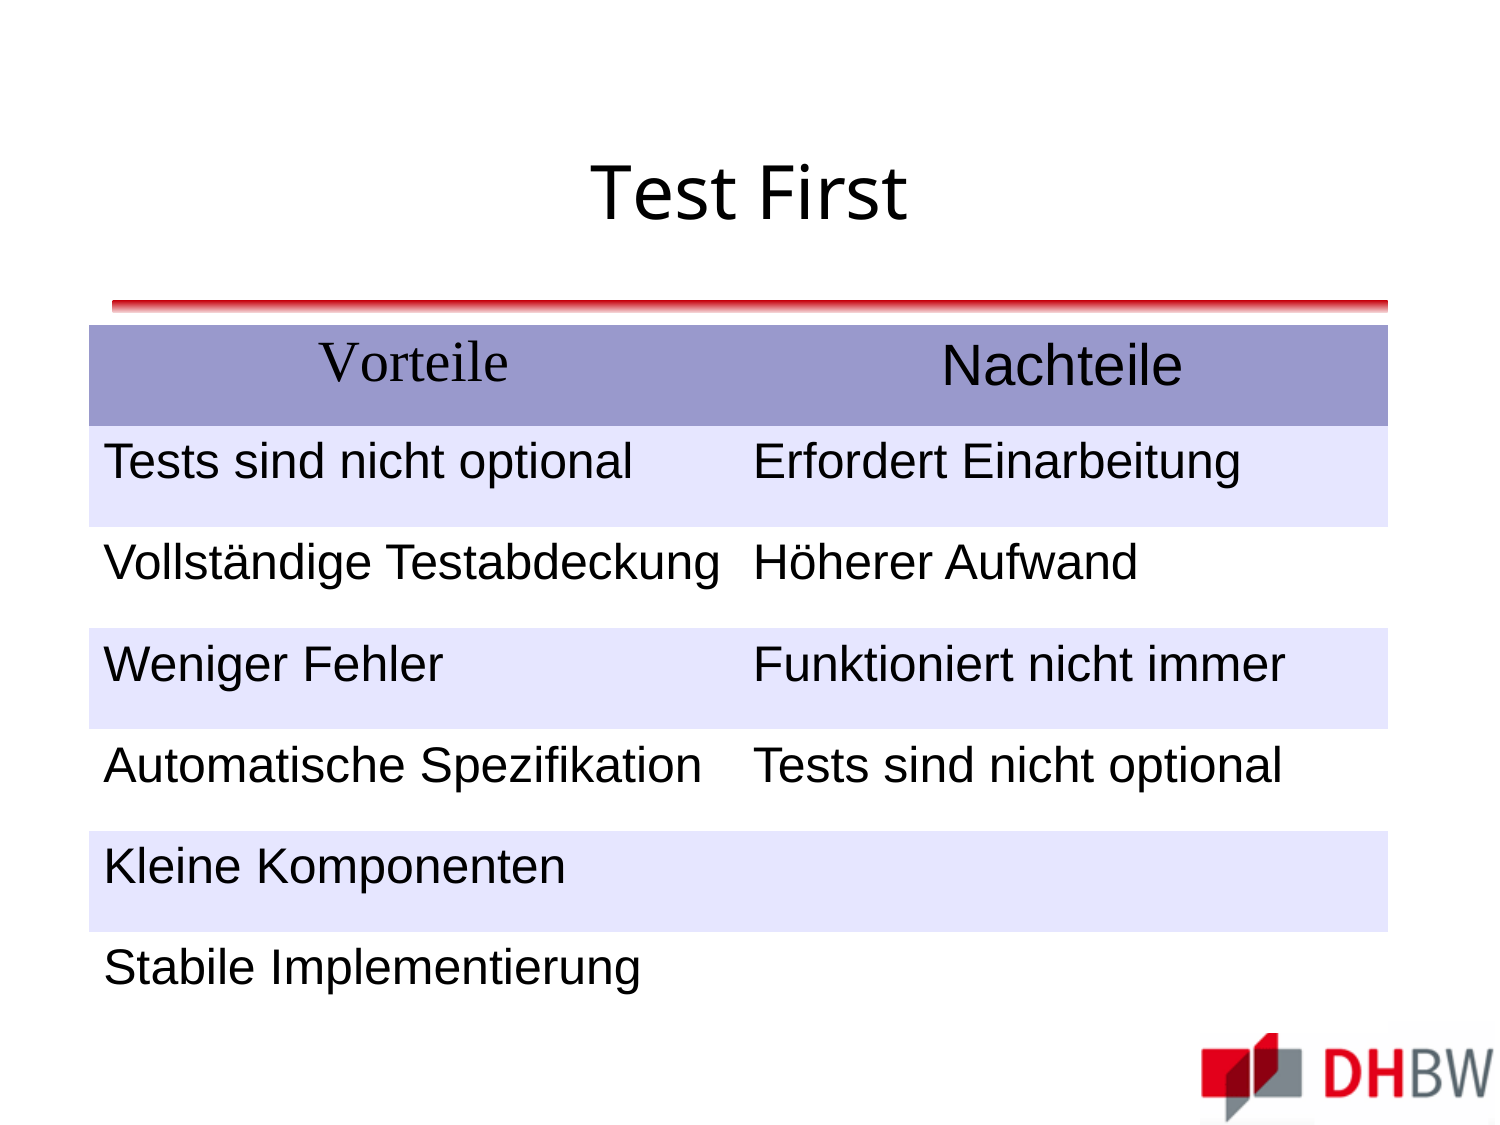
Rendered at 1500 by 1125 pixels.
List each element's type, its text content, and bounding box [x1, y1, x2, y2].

title Test First [112, 27, 1387, 325]
table_cell Weniger Fehler [89, 628, 738, 729]
table_cell Kleine Komponenten [89, 831, 738, 932]
table_cell Vollständige Testabdeckung [89, 527, 738, 628]
table_cell Funktioniert nicht immer [738, 628, 1388, 729]
table_header Nachteile [738, 325, 1388, 426]
picture [1200, 1021, 1495, 1125]
table_header Vorteile [89, 325, 738, 426]
table_cell Automatische Spezifikation [89, 729, 738, 831]
table_cell Tests sind nicht optional [89, 426, 738, 527]
table_cell [738, 932, 1388, 1033]
table_cell Stabile Implementierung [89, 932, 738, 1033]
table_cell Erfordert Einarbeitung [738, 426, 1388, 527]
table_cell Tests sind nicht optional [738, 729, 1388, 831]
table_cell Höherer Aufwand [738, 527, 1388, 628]
table_cell [738, 831, 1388, 932]
